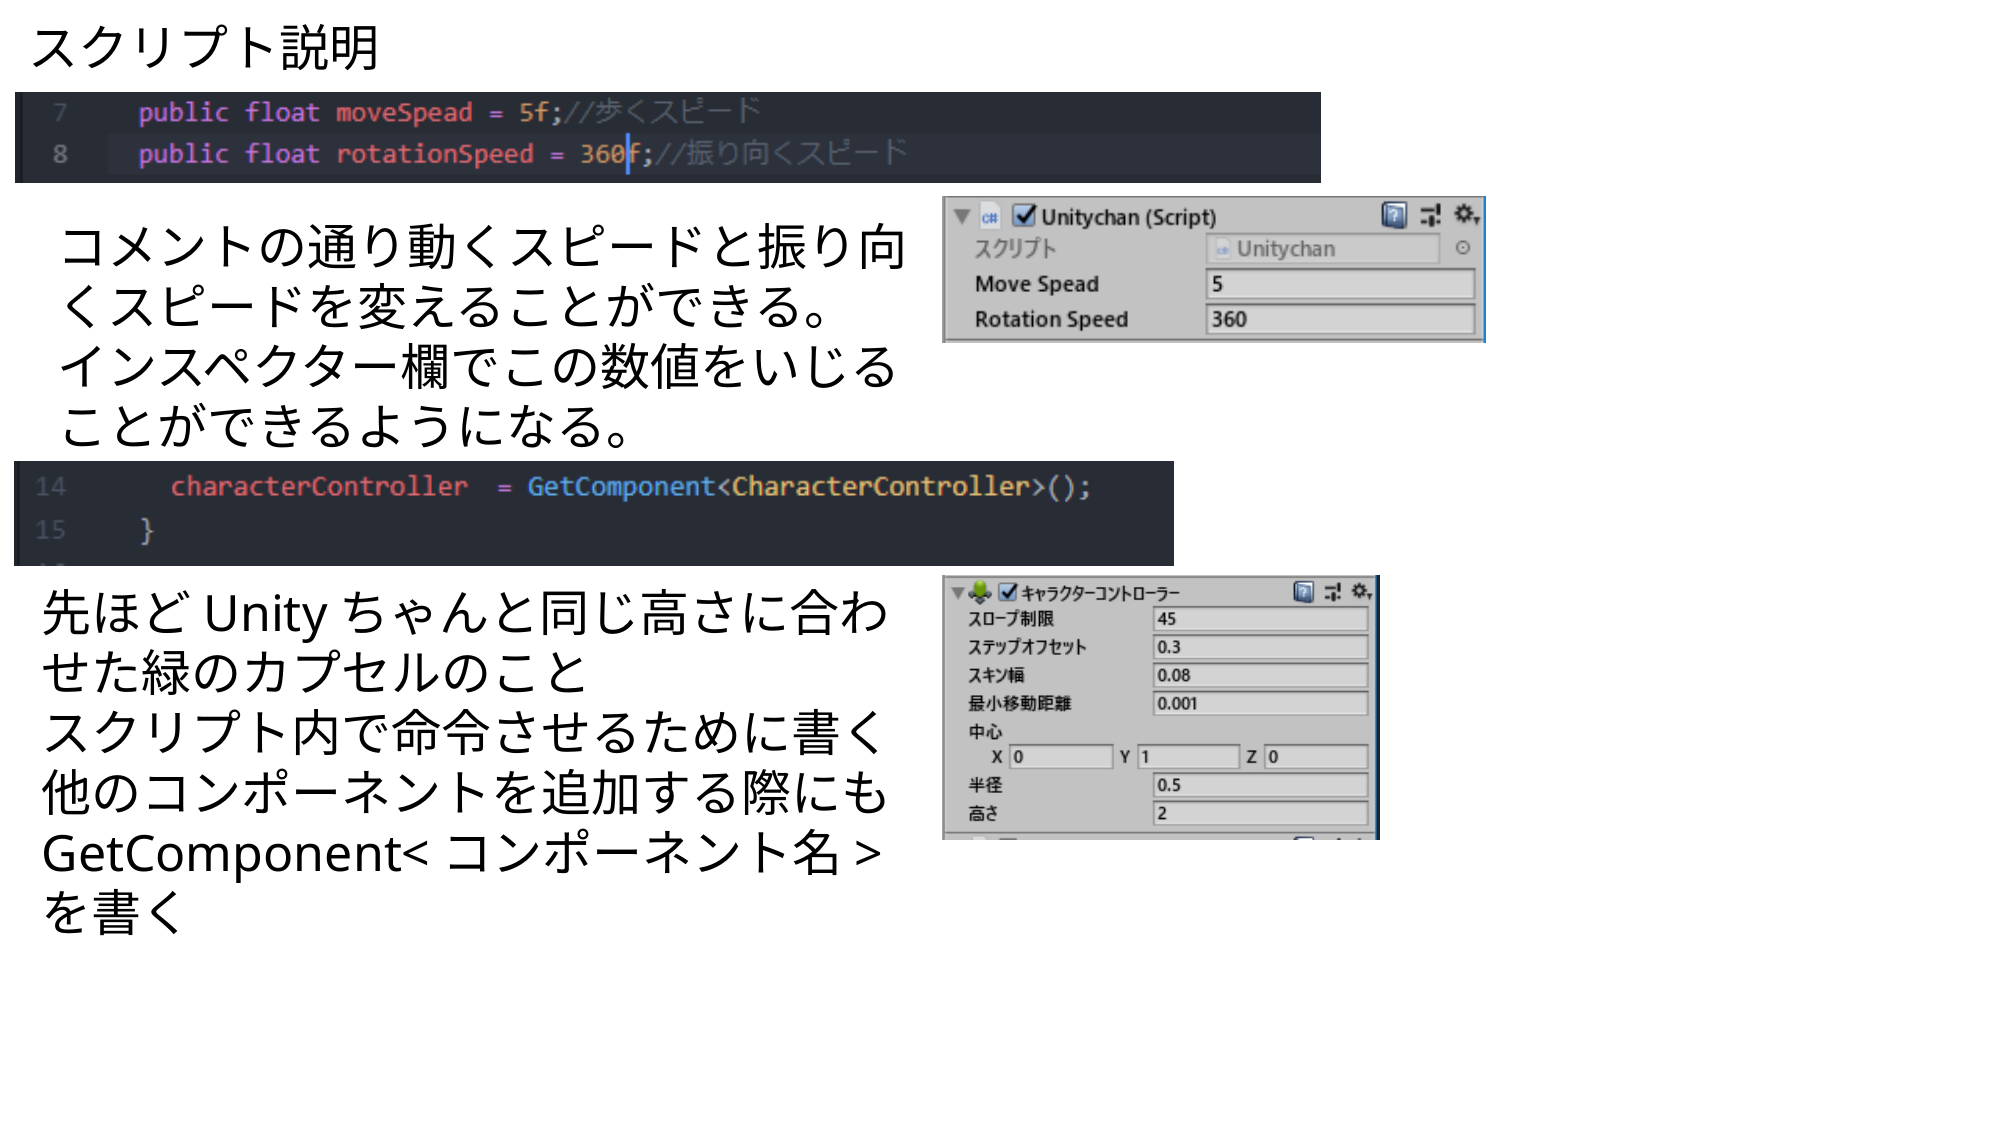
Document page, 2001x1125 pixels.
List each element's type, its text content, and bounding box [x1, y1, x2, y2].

picture [14, 461, 1174, 566]
picture [15, 92, 1321, 183]
picture [942, 196, 1486, 343]
text_box コメントの通り動くスピードと振り向くスピードを変えることができる。 インスペクター欄でこの数値をいじることができるようになる。 [42, 207, 932, 461]
text_box 先ほどUnityちゃんと同じ高さに合わせた緑のカプセルのこと スクリプト内で命令させるために書く 他のコンポーネントを追加する際にも GetComponent<コンポーネント名>を書く [26, 573, 916, 892]
picture [942, 575, 1380, 840]
text_box スクリプト説明 [14, 9, 916, 86]
